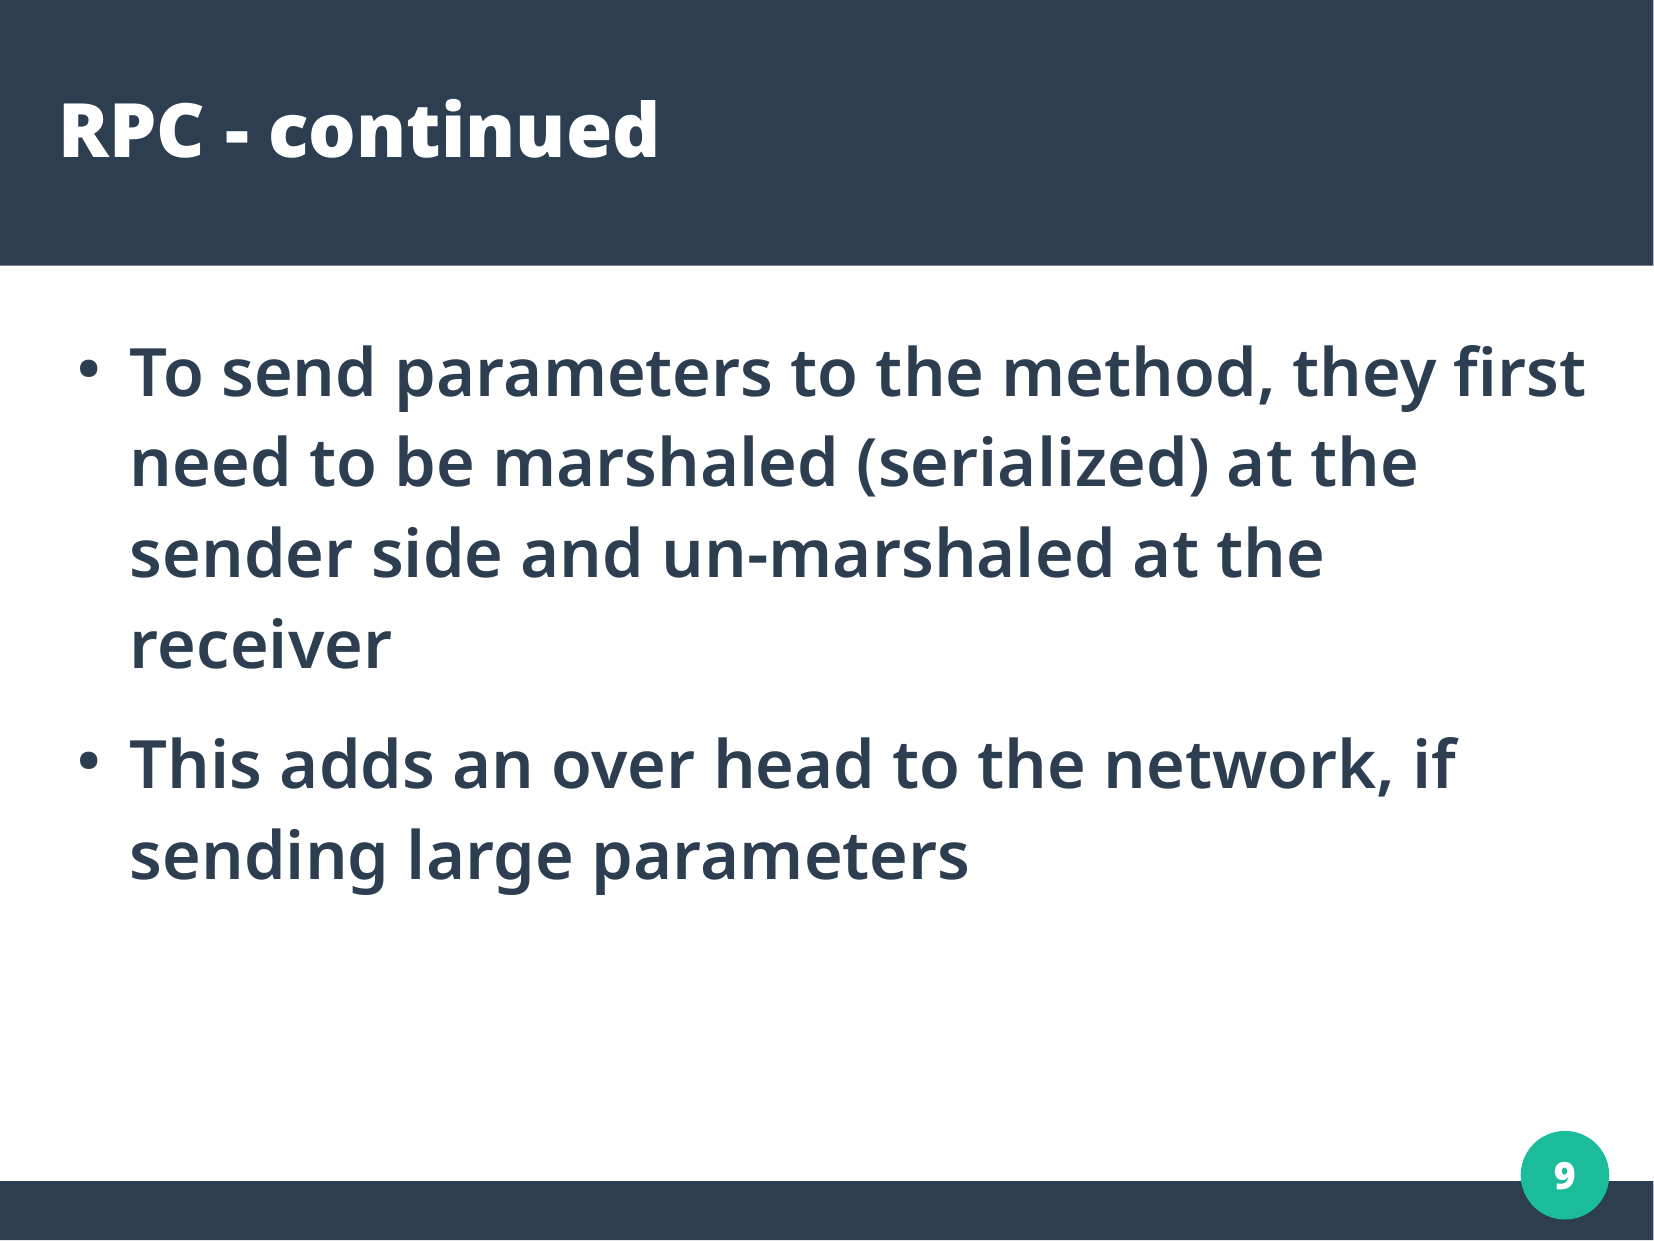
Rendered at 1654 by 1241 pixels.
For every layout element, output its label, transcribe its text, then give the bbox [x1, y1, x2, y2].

list To send parameters to the method, they first need to be marshaled (serialized) at the sender side and un-marshaled at the receiver This adds an over head to the network, if sending large parameters [59, 324, 1595, 1152]
title RPC - continued [59, 49, 1595, 207]
